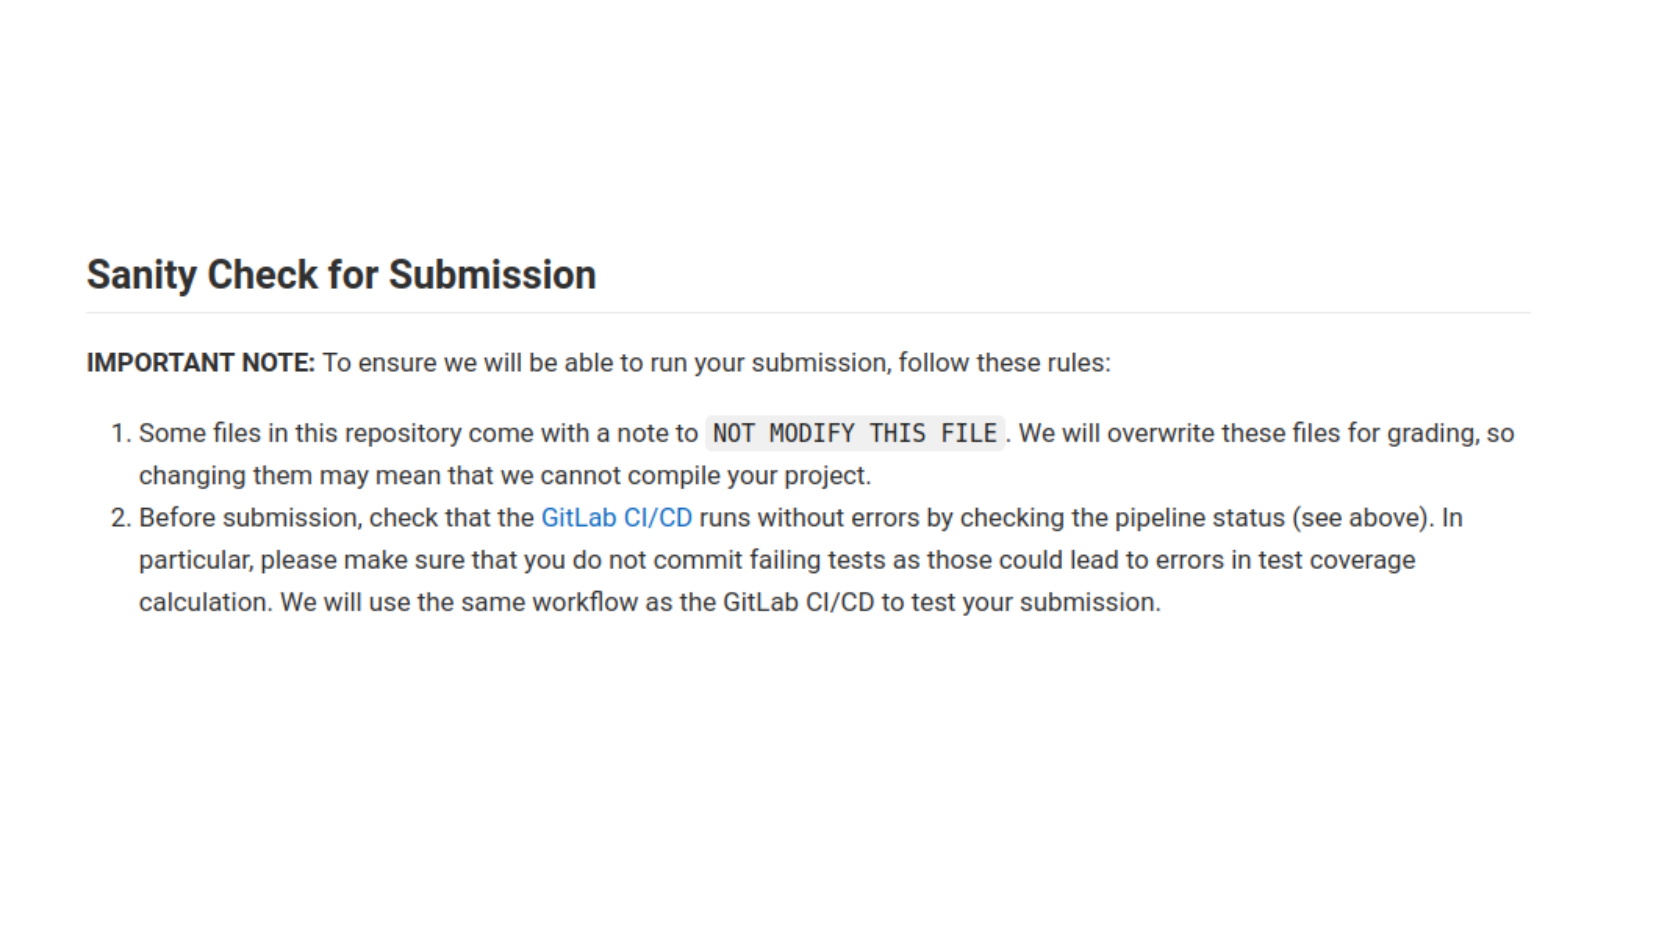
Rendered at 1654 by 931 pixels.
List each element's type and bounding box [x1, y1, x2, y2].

picture [66, 245, 1553, 641]
